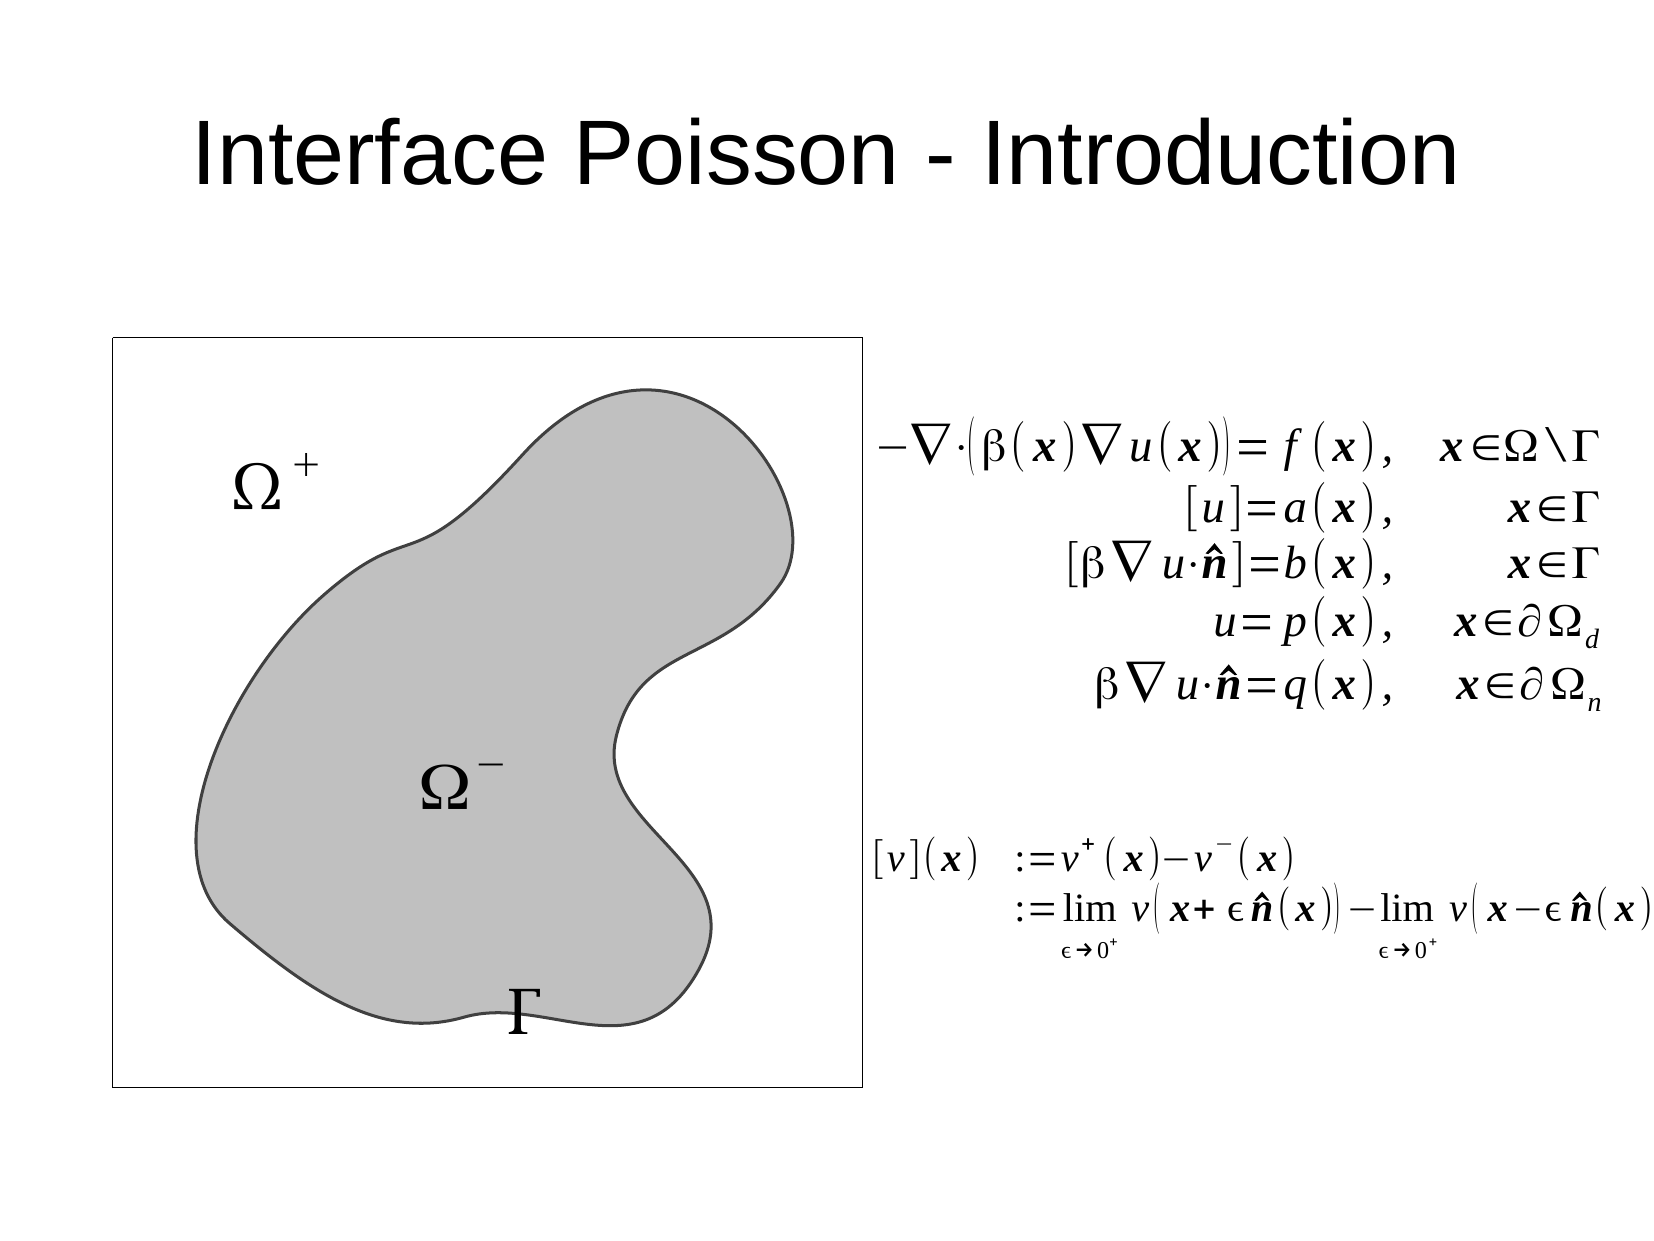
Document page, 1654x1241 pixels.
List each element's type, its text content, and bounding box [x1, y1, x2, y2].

chart [863, 412, 1613, 719]
chart [862, 825, 1654, 964]
chart [401, 739, 526, 826]
chart [213, 439, 338, 526]
title Interface Poisson - Introduction [82, 49, 1571, 257]
chart [487, 974, 563, 1051]
text_box [195, 389, 793, 1026]
